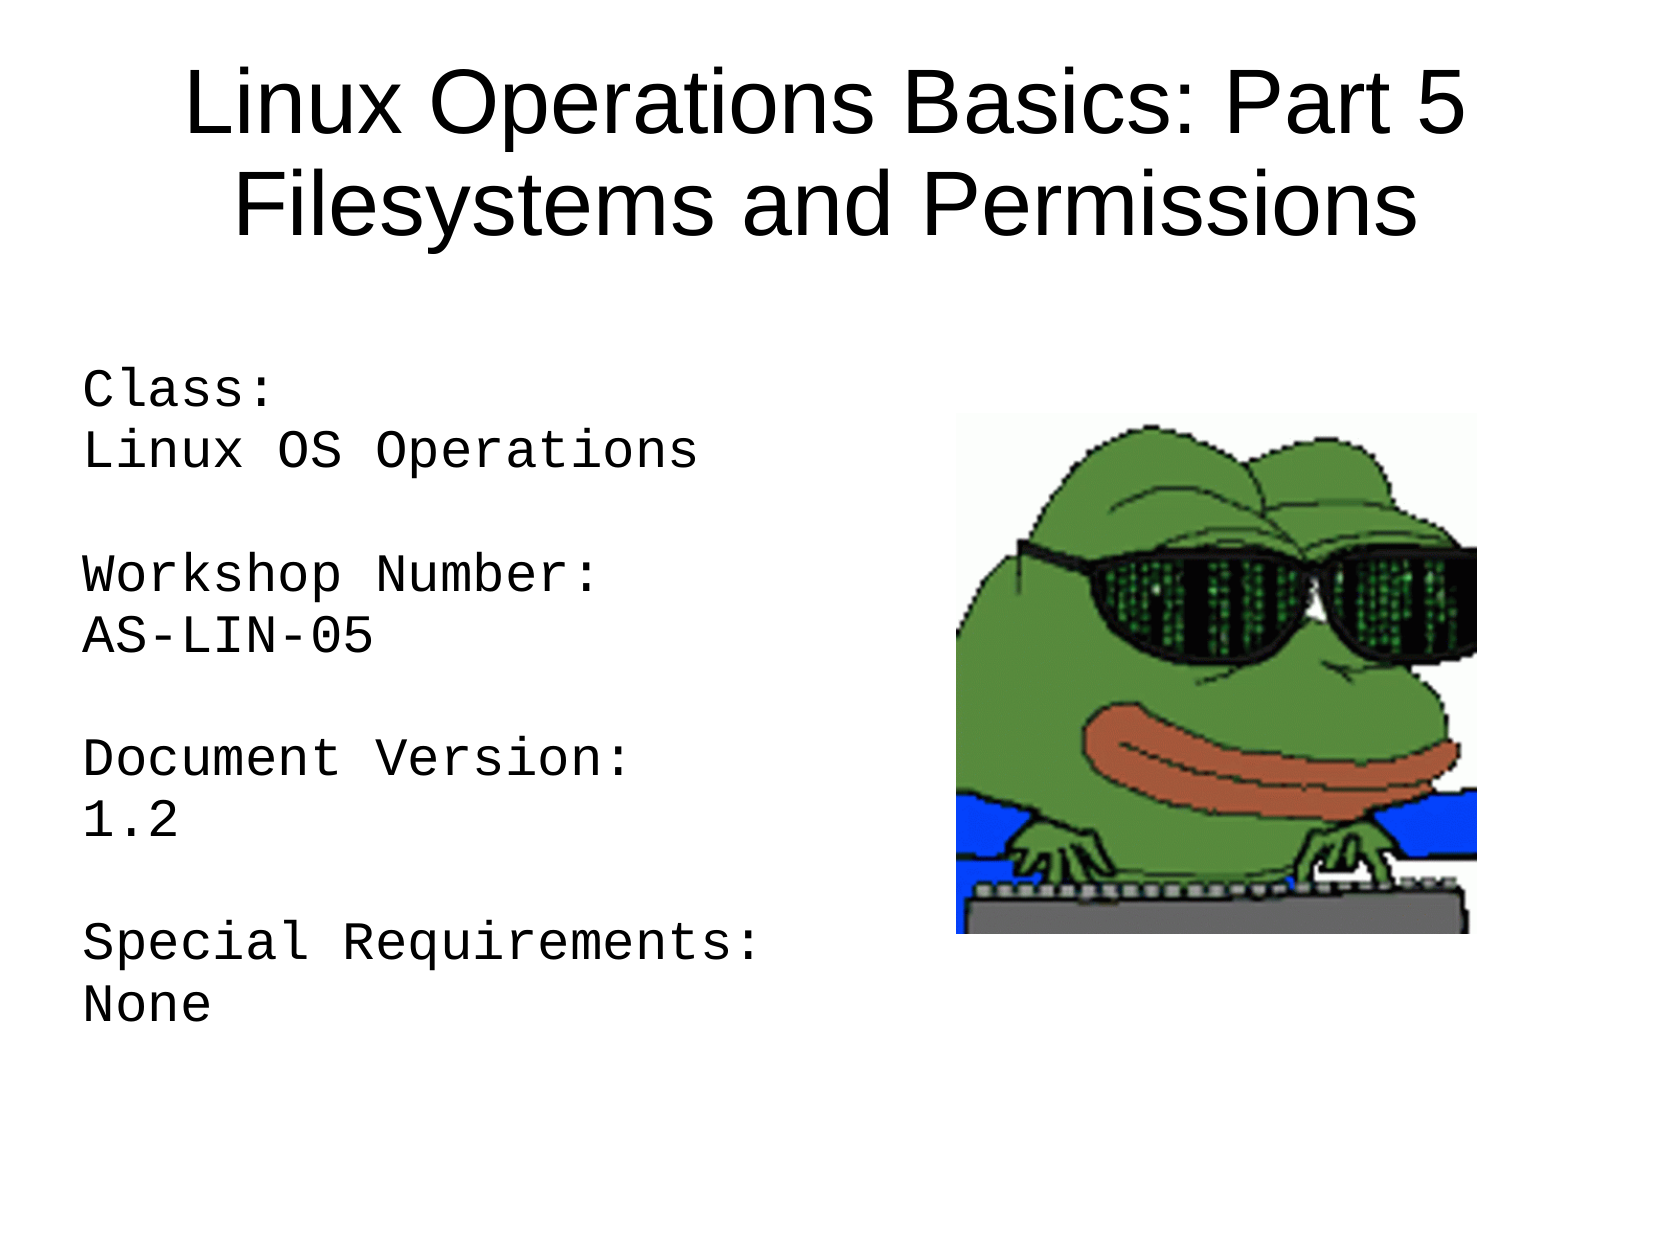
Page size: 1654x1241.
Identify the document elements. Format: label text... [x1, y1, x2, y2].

subtitle Class: Linux OS Operations Workshop Number: AS-LIN-05 Document Version: 1.2 Special Requirements: None [82, 290, 1571, 1109]
picture [956, 413, 1477, 934]
title Linux Operations Basics: Part 5 Filesystems and Permissions [82, 49, 1571, 257]
